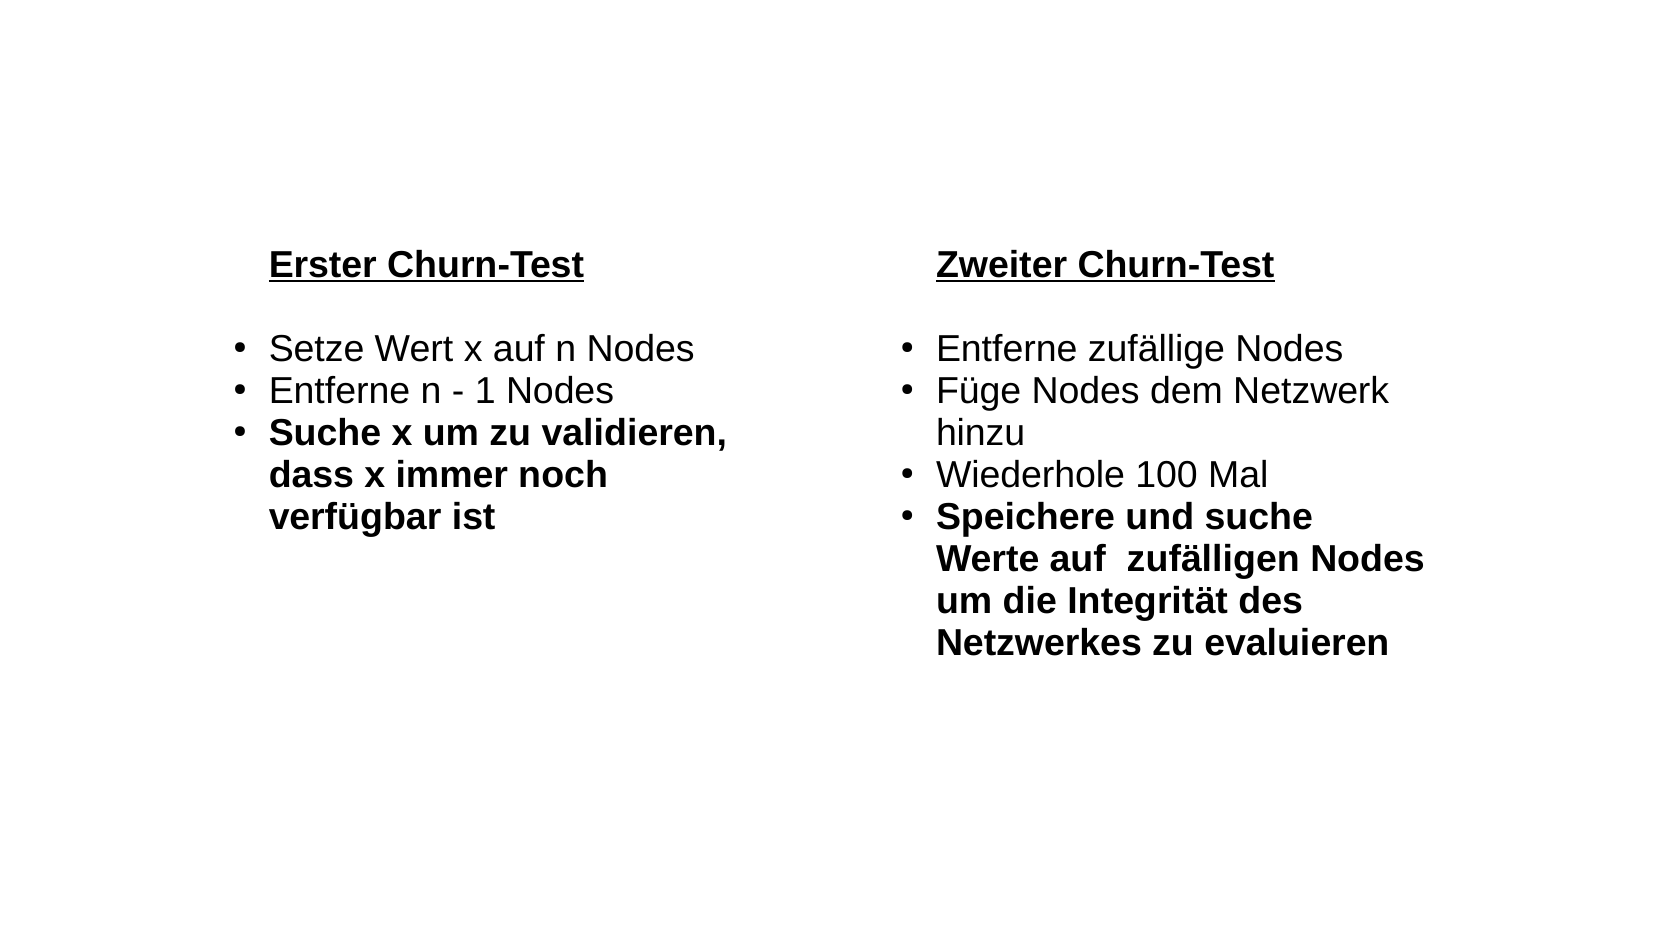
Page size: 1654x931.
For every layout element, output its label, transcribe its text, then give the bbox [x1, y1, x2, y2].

text_box Erster Churn-Test Setze Wert x auf n Nodes Entferne n - 1 Nodes Suche x um zu validieren, dass x immer noch verfügbar ist [218, 236, 774, 587]
text_box Zweiter Churn-Test Entferne zufällige Nodes Füge Nodes dem Netzwerk hinzu Wiederhole 100 Mal Speichere und suche Werte auf zufälligen Nodes um die Integrität des Netzwerkes zu evaluieren [885, 236, 1441, 713]
